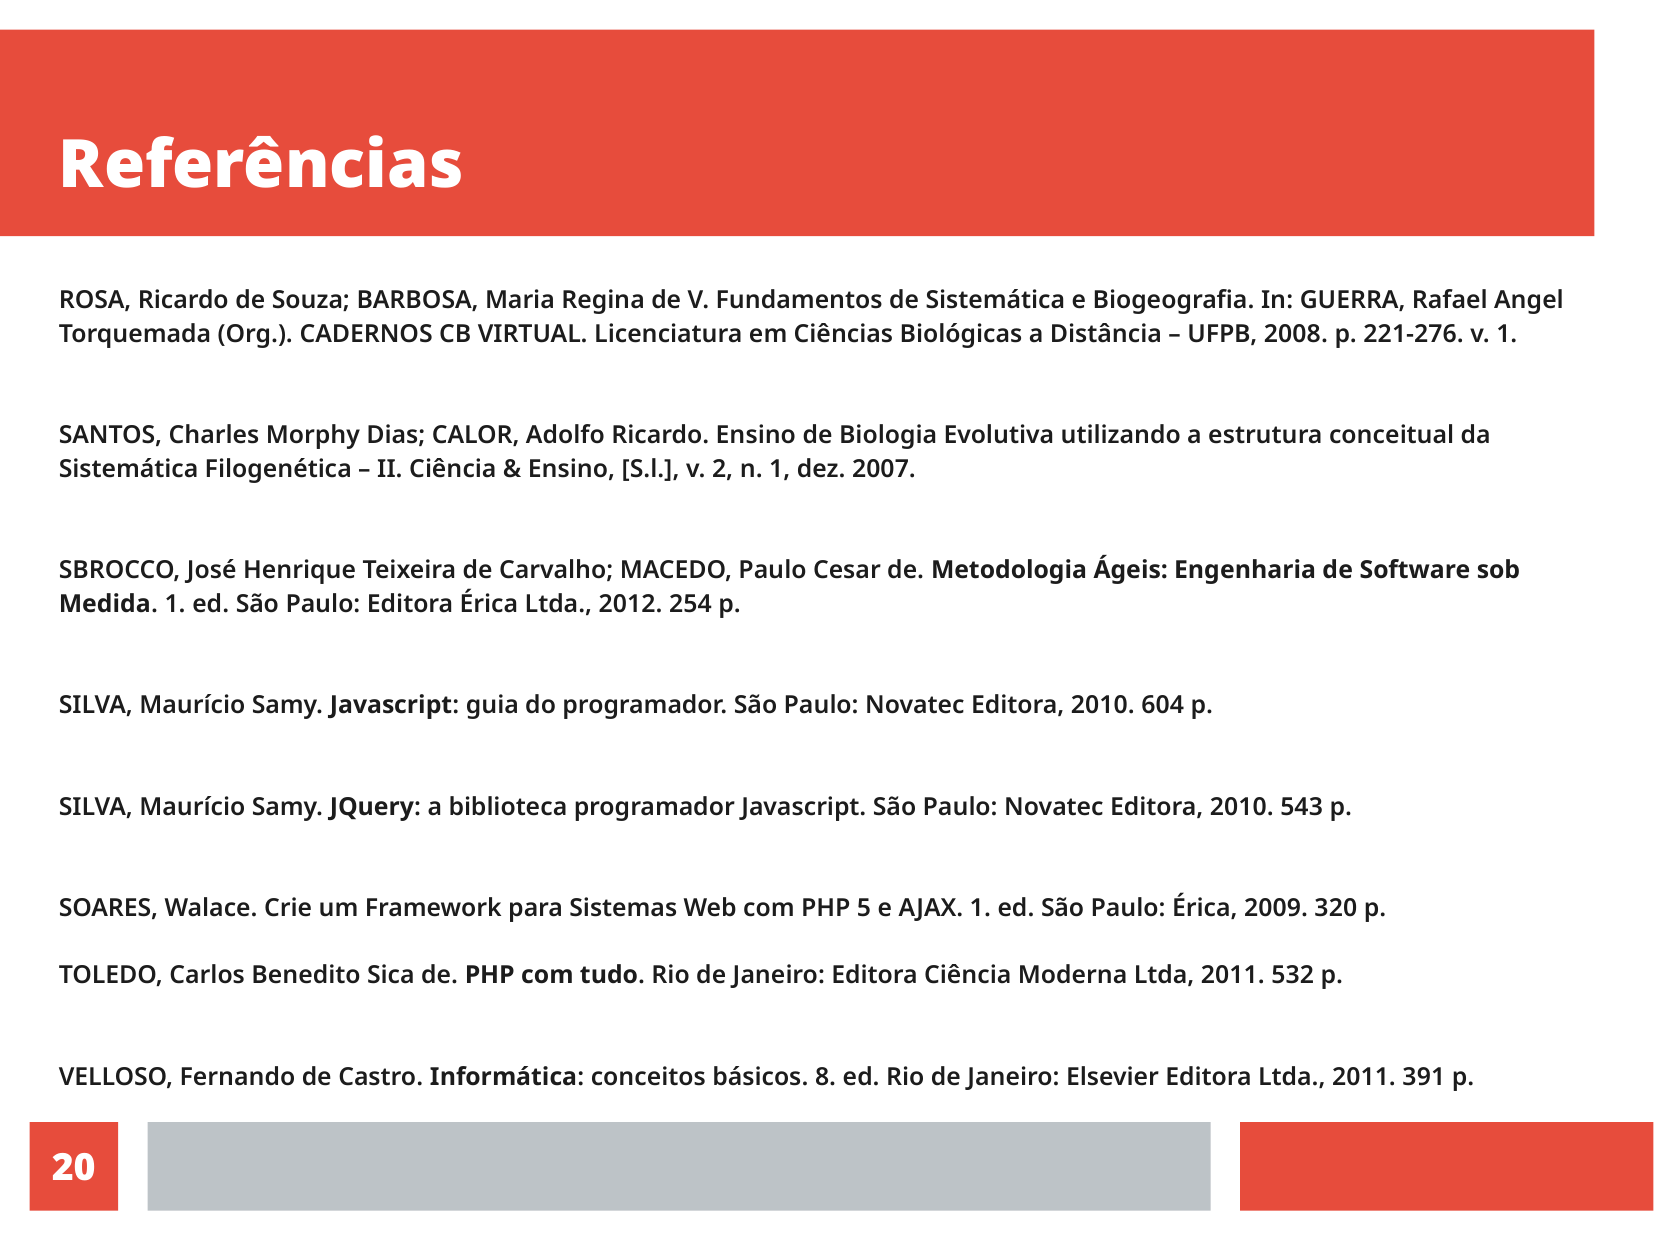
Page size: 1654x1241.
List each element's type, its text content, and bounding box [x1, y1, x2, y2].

list ROSA, Ricardo de Souza; BARBOSA, Maria Regina de V. Fundamentos de Sistemática e Biogeografia. In: GUERRA, Rafael Angel Torquemada (Org.). CADERNOS CB VIRTUAL. Licenciatura em Ciências Biológicas a Distância – UFPB, 2008. p. 221-276. v. 1. SANTOS, Charles Morphy Dias; CALOR, Adolfo Ricardo. Ensino de Biologia Evolutiva utilizando a estrutura conceitual da Sistemática Filogenética – II. Ciência & Ensino, [S.l.], v. 2, n. 1, dez. 2007. SBROCCO, José Henrique Teixeira de Carvalho; MACEDO, Paulo Cesar de. Metodologia Ágeis: Engenharia de Software sob Medida. 1. ed. São Paulo: Editora Érica Ltda., 2012. 254 p. SILVA, Maurício Samy. Javascript: guia do programador. São Paulo: Novatec Editora, 2010. 604 p. SILVA, Maurício Samy. JQuery: a biblioteca programador Javascript. São Paulo: Novatec Editora, 2010. 543 p. SOARES, Walace. Crie um Framework para Sistemas Web com PHP 5 e AJAX. 1. ed. São Paulo: Érica, 2009. 320 p. TOLEDO, Carlos Benedito Sica de. PHP com tudo. Rio de Janeiro: Editora Ciência Moderna Ltda, 2011. 532 p. VELLOSO, Fernando de Castro. Informática: conceitos básicos. 8. ed. Rio de Janeiro: Elsevier Editora Ltda., 2011. 391 p. [59, 248, 1565, 1123]
title Referências [59, 59, 1595, 207]
